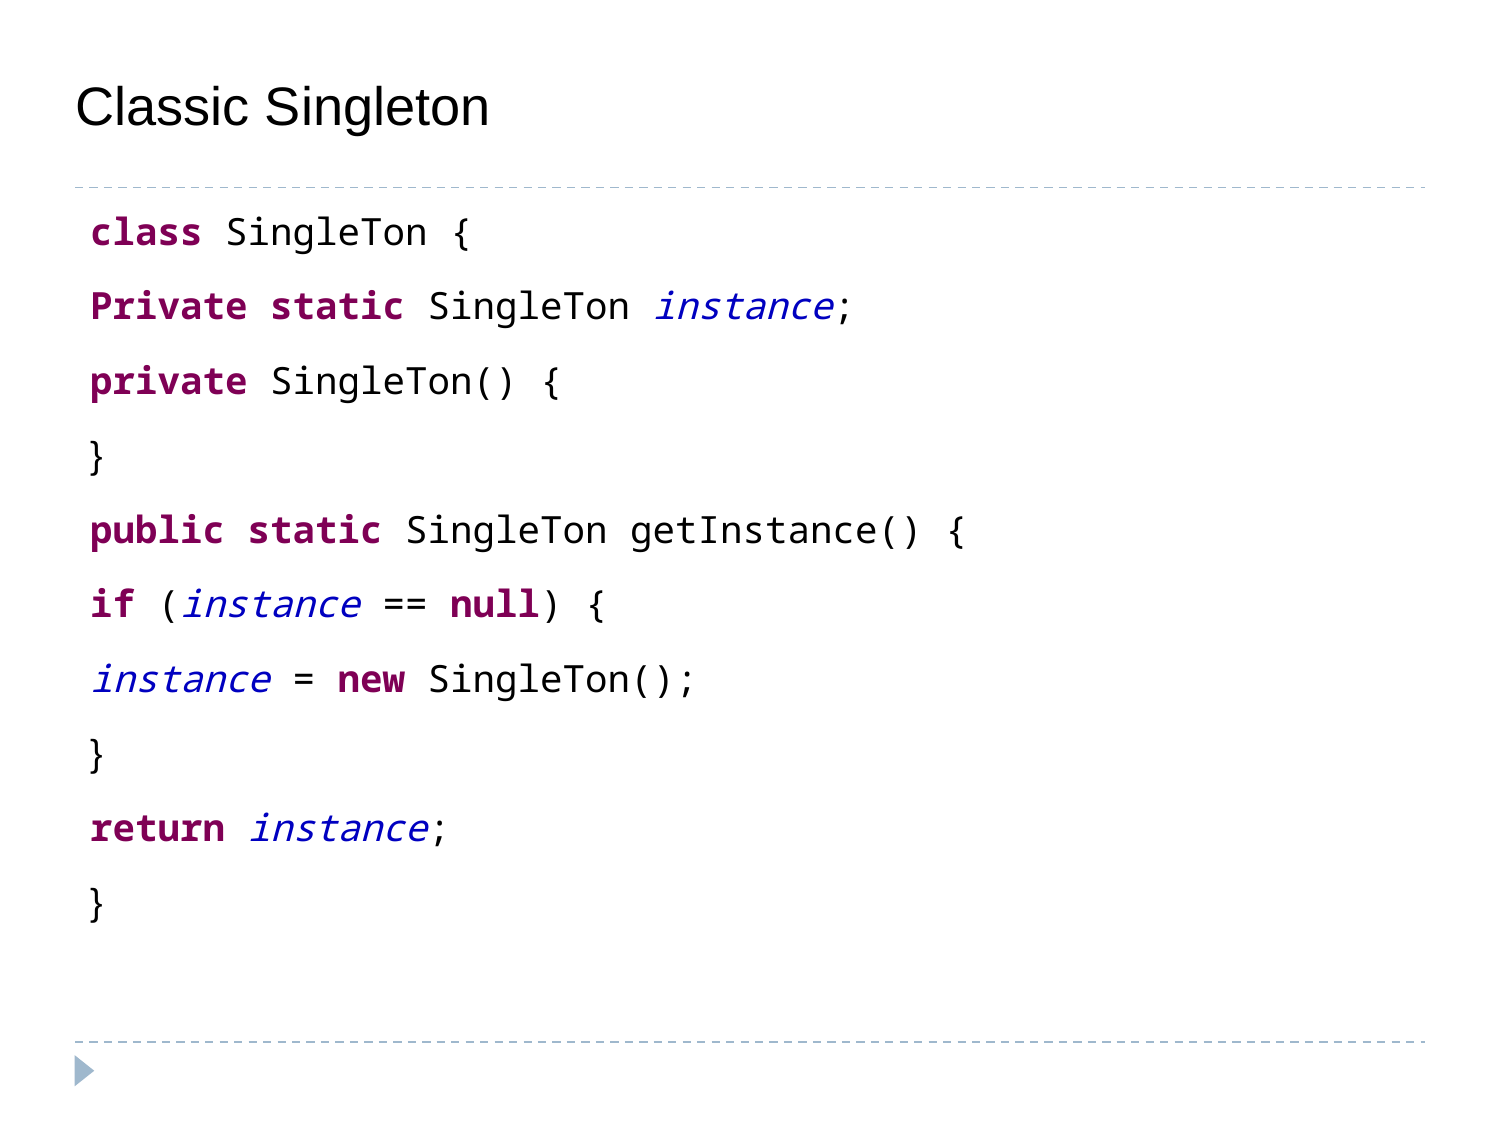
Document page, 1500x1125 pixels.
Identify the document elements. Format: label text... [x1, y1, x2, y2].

title Classic Singleton [75, 24, 1425, 188]
list class SingleTon { Private static SingleTon instance; private SingleTon() { } public static SingleTon getInstance() { if (instance == null) { instance = new SingleTon(); } return instance; } [75, 200, 1426, 1011]
